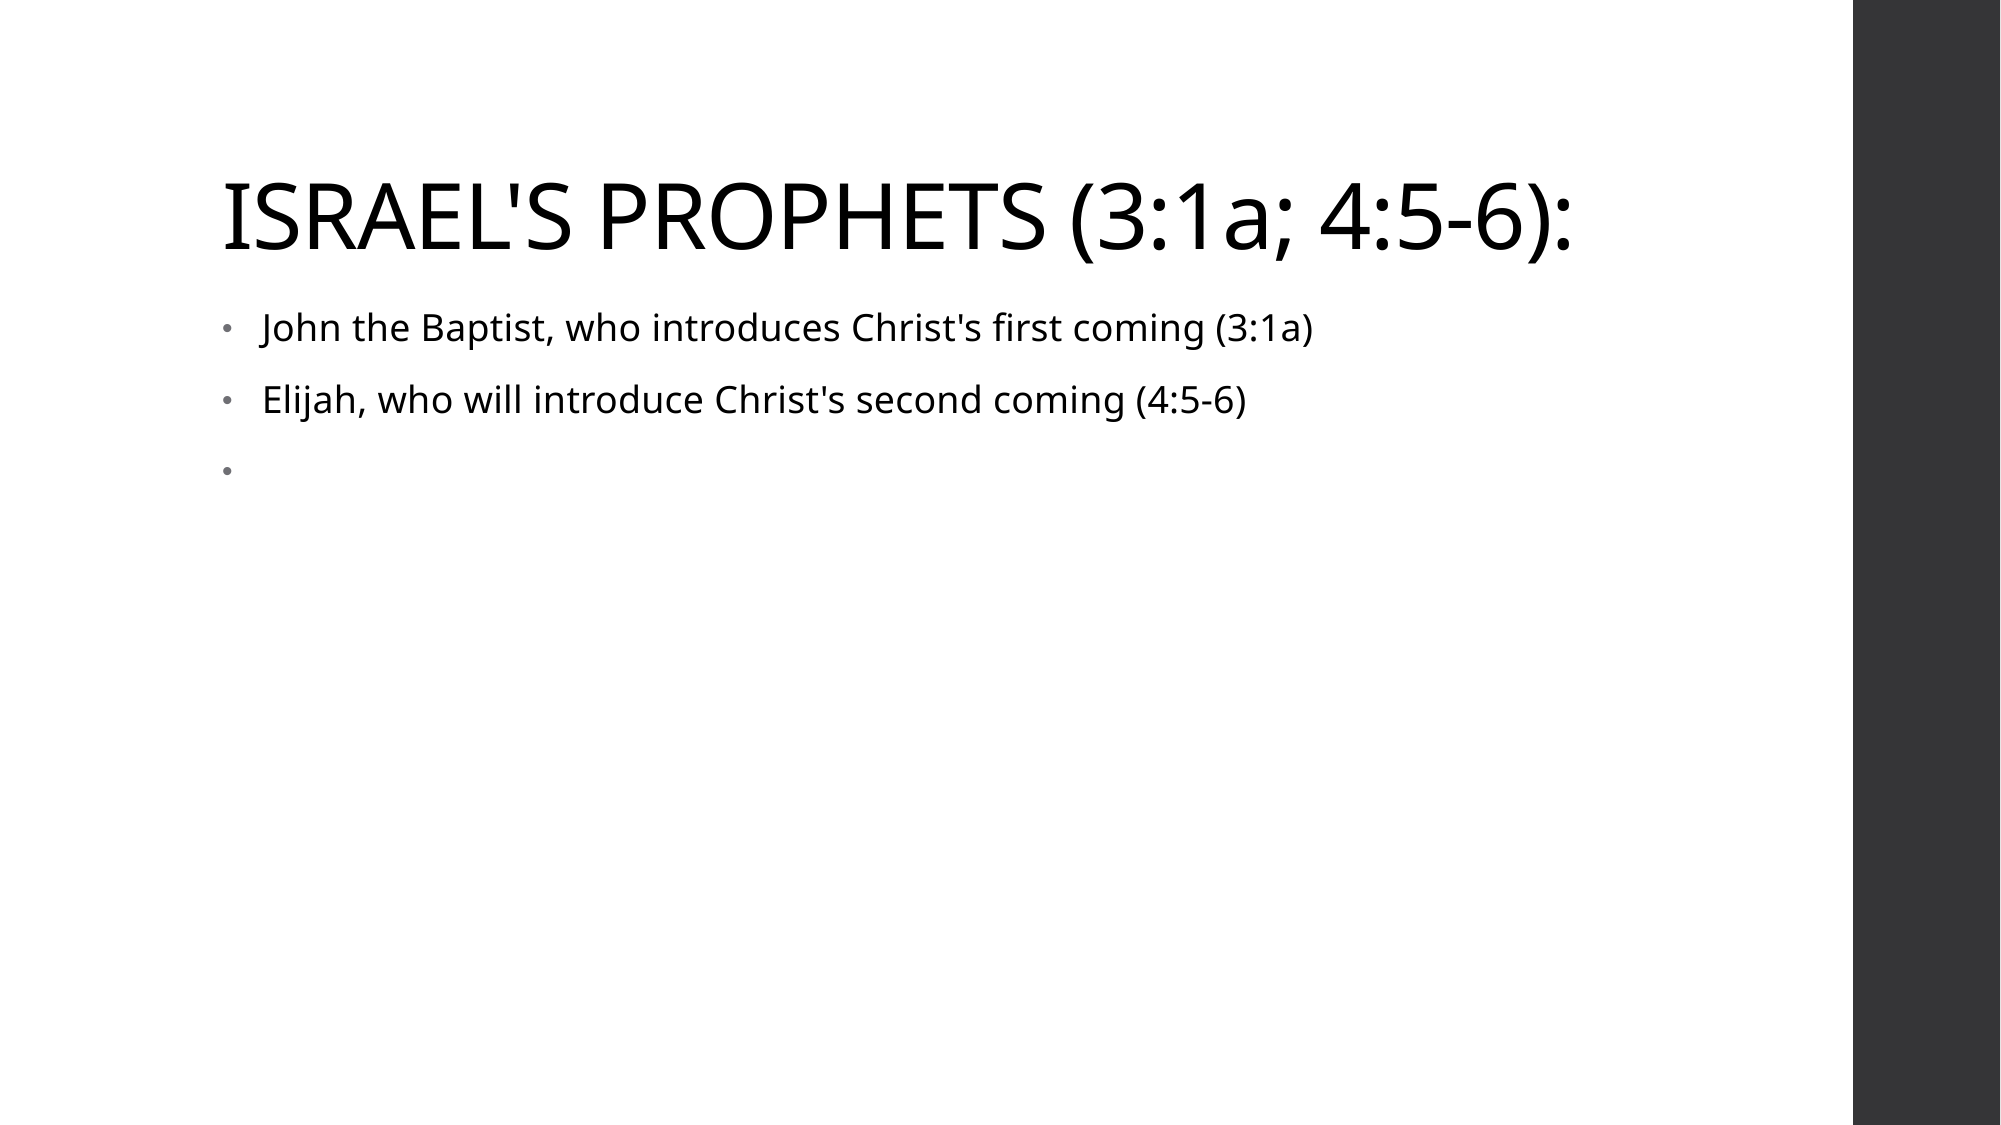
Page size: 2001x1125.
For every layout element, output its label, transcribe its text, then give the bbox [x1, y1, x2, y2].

list John the Baptist, who introduces Christ's first coming (3:1a) Elijah, who will introduce Christ's second coming (4:5-6) [206, 299, 1617, 1014]
title ISRAEL'S PROPHETS (3:1a; 4:5-6): [206, 60, 1797, 278]
